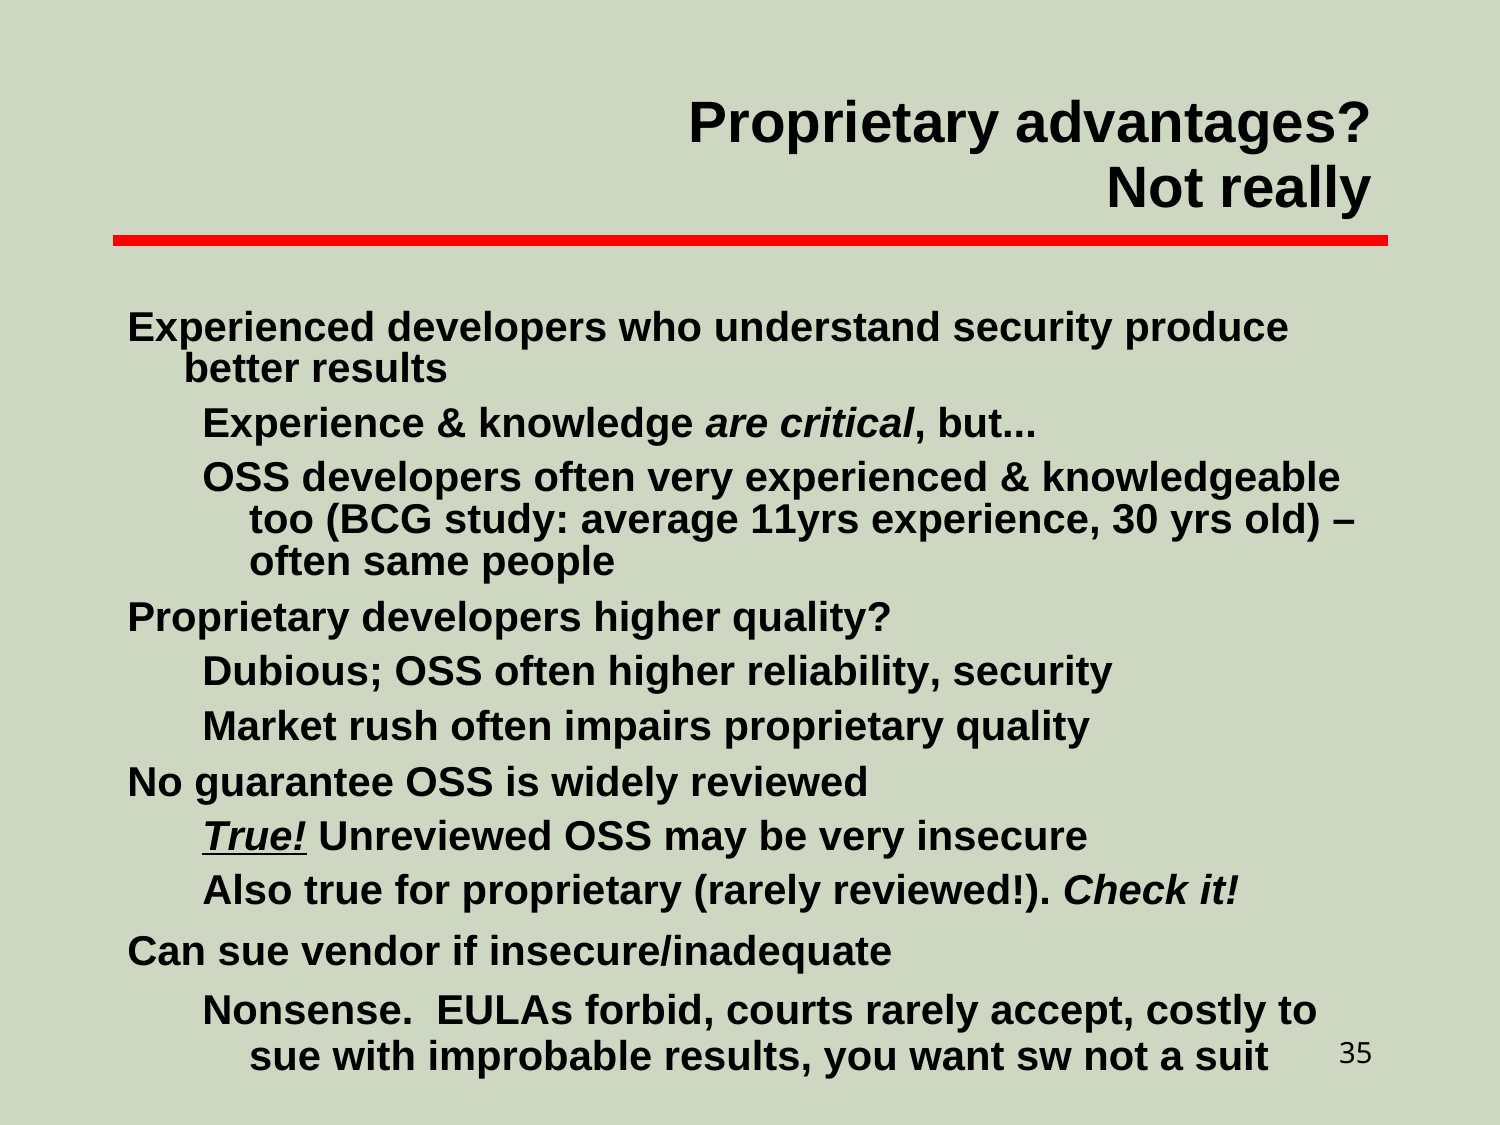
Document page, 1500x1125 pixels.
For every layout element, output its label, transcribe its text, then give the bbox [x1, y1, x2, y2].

list Experienced developers who understand security produce better results Experience & knowledge are critical, but... OSS developers often very experienced & knowledgeable too (BCG study: average 11yrs experience, 30 yrs old) – often same people Proprietary developers higher quality? Dubious; OSS often higher reliability, security Market rush often impairs proprietary quality No guarantee OSS is widely reviewed True! Unreviewed OSS may be very insecure Also true for proprietary (rarely reviewed!). Check it! Can sue vendor if insecure/inadequate Nonsense. EULAs forbid, courts rarely accept, costly to sue with improbable results, you want sw not a suit [112, 299, 1388, 1092]
title Proprietary advantages? Not really [337, 81, 1388, 228]
